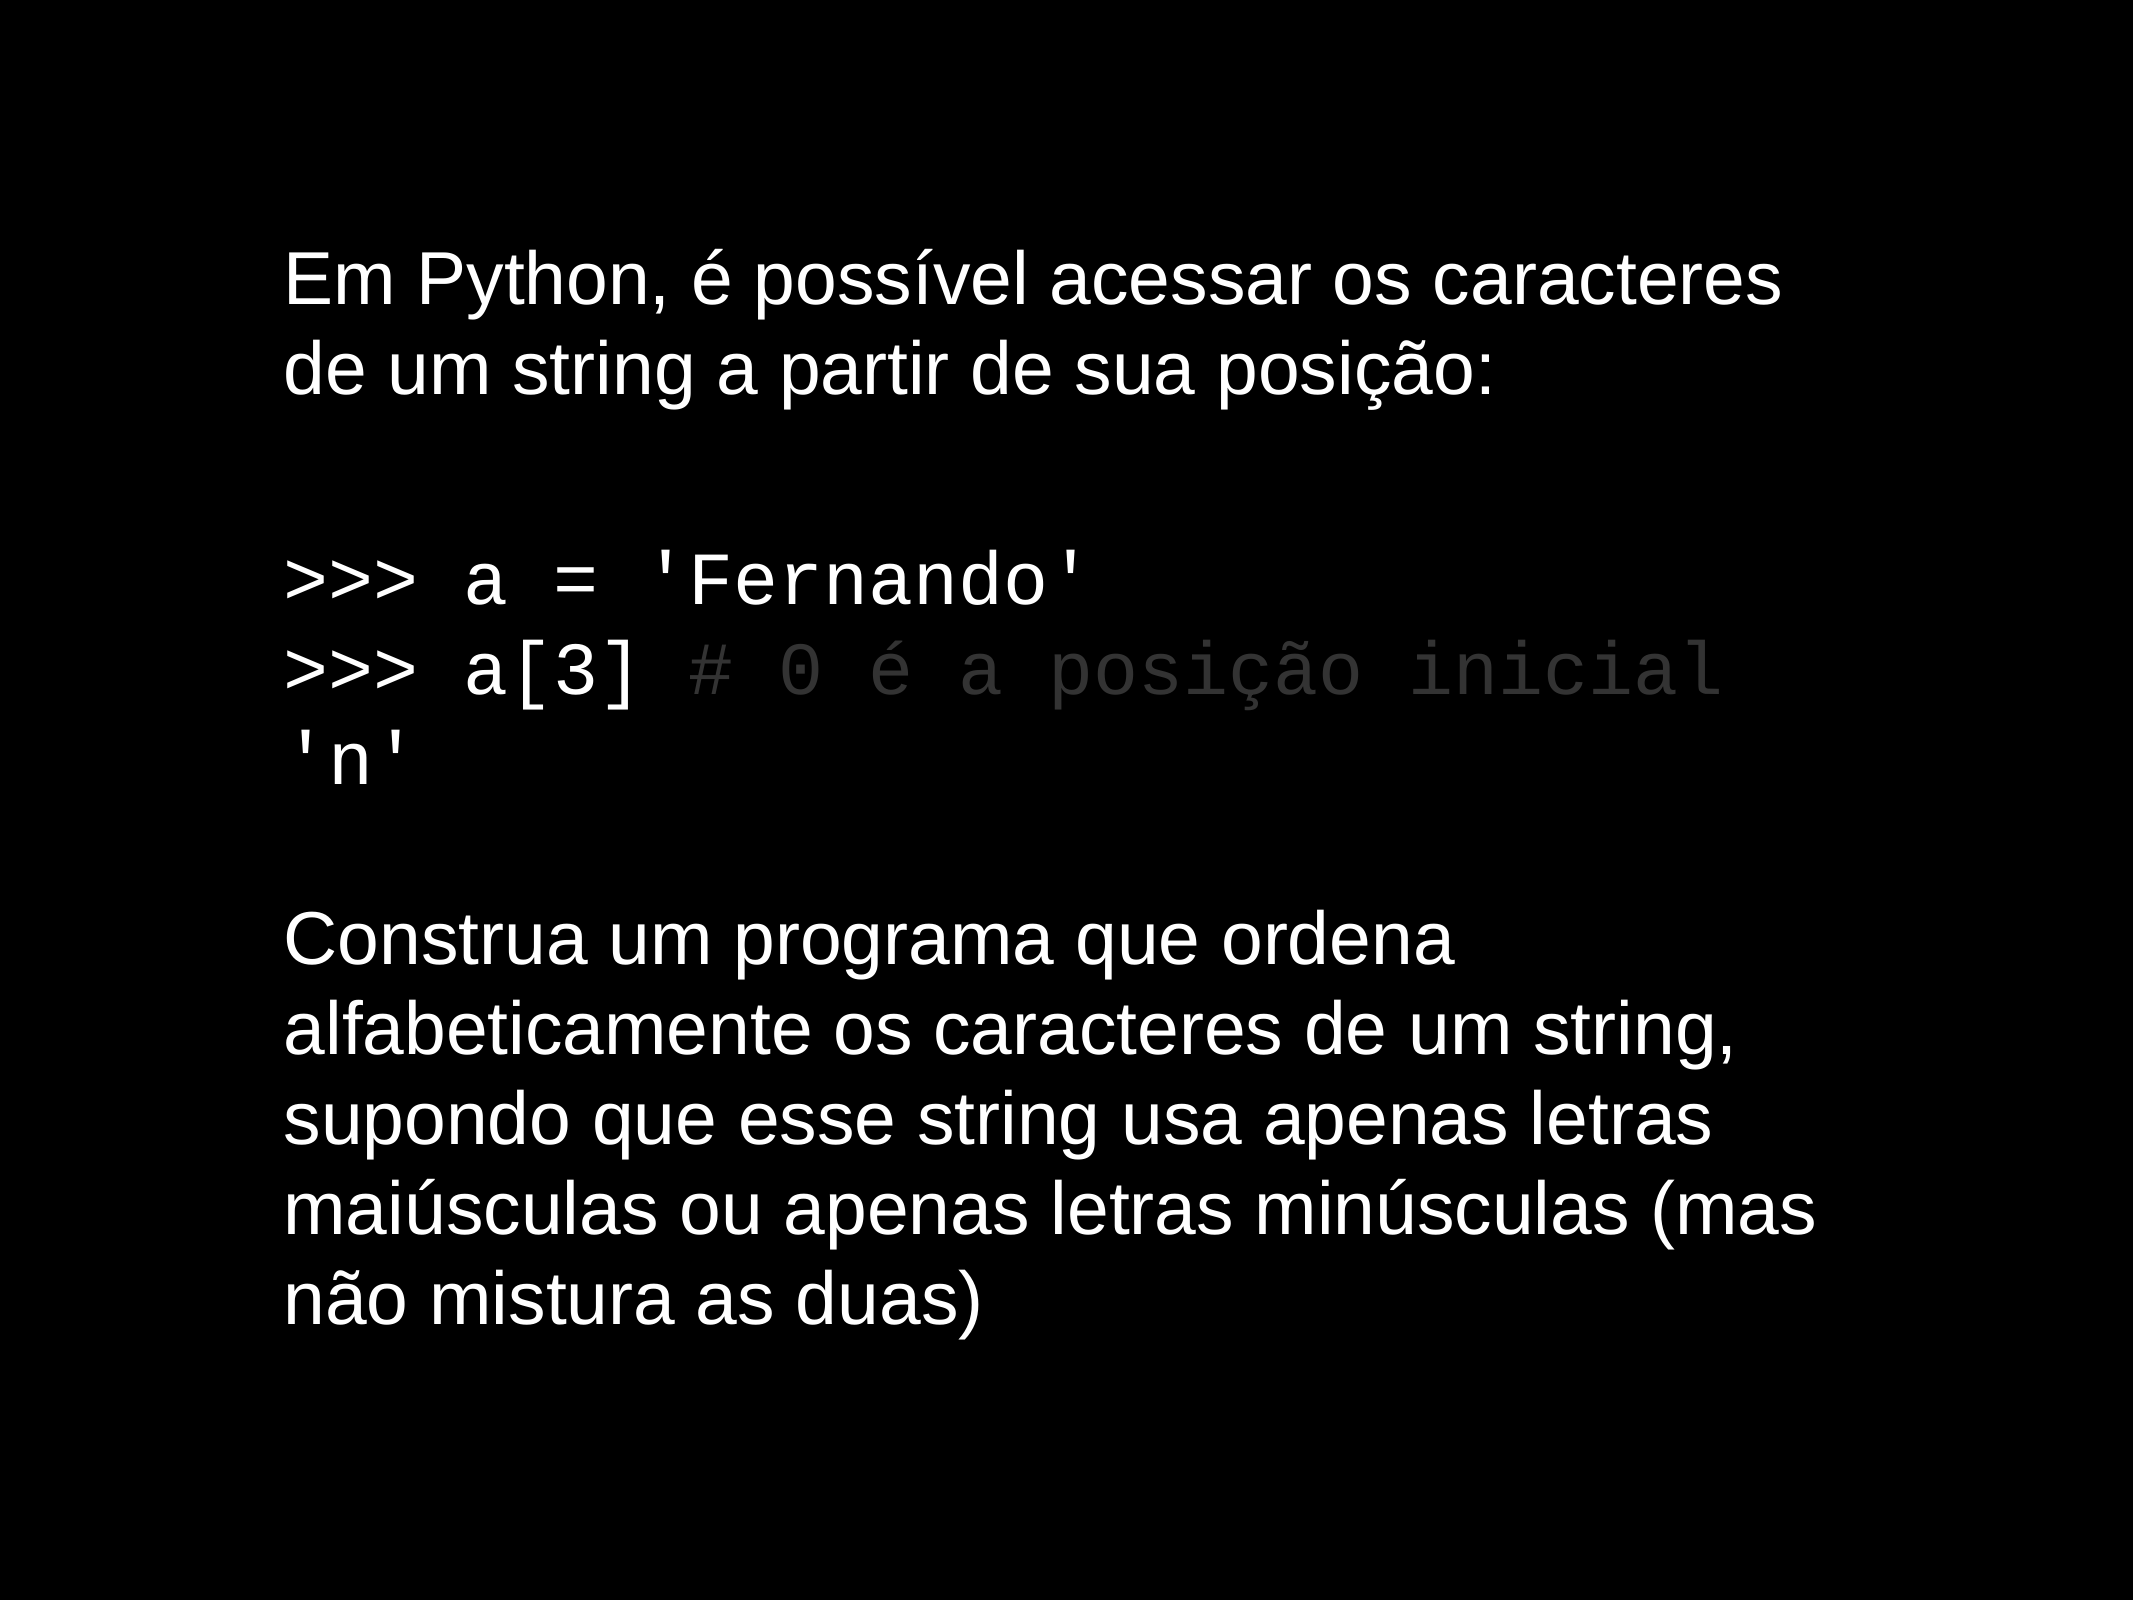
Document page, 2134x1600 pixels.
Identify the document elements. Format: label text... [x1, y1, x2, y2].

title Em Python, é possível acessar os caracteres de um string a partir de sua posição: >>> a = 'Fernando' >>> a[3] # 0 é a posição inicial 'n' Construa um programa que ordena alfabeticamente os caracteres de um string, supondo que esse string usa apenas letras maiúsculas ou apenas letras minúsculas (mas não mistura as duas) [283, 175, 1855, 1394]
